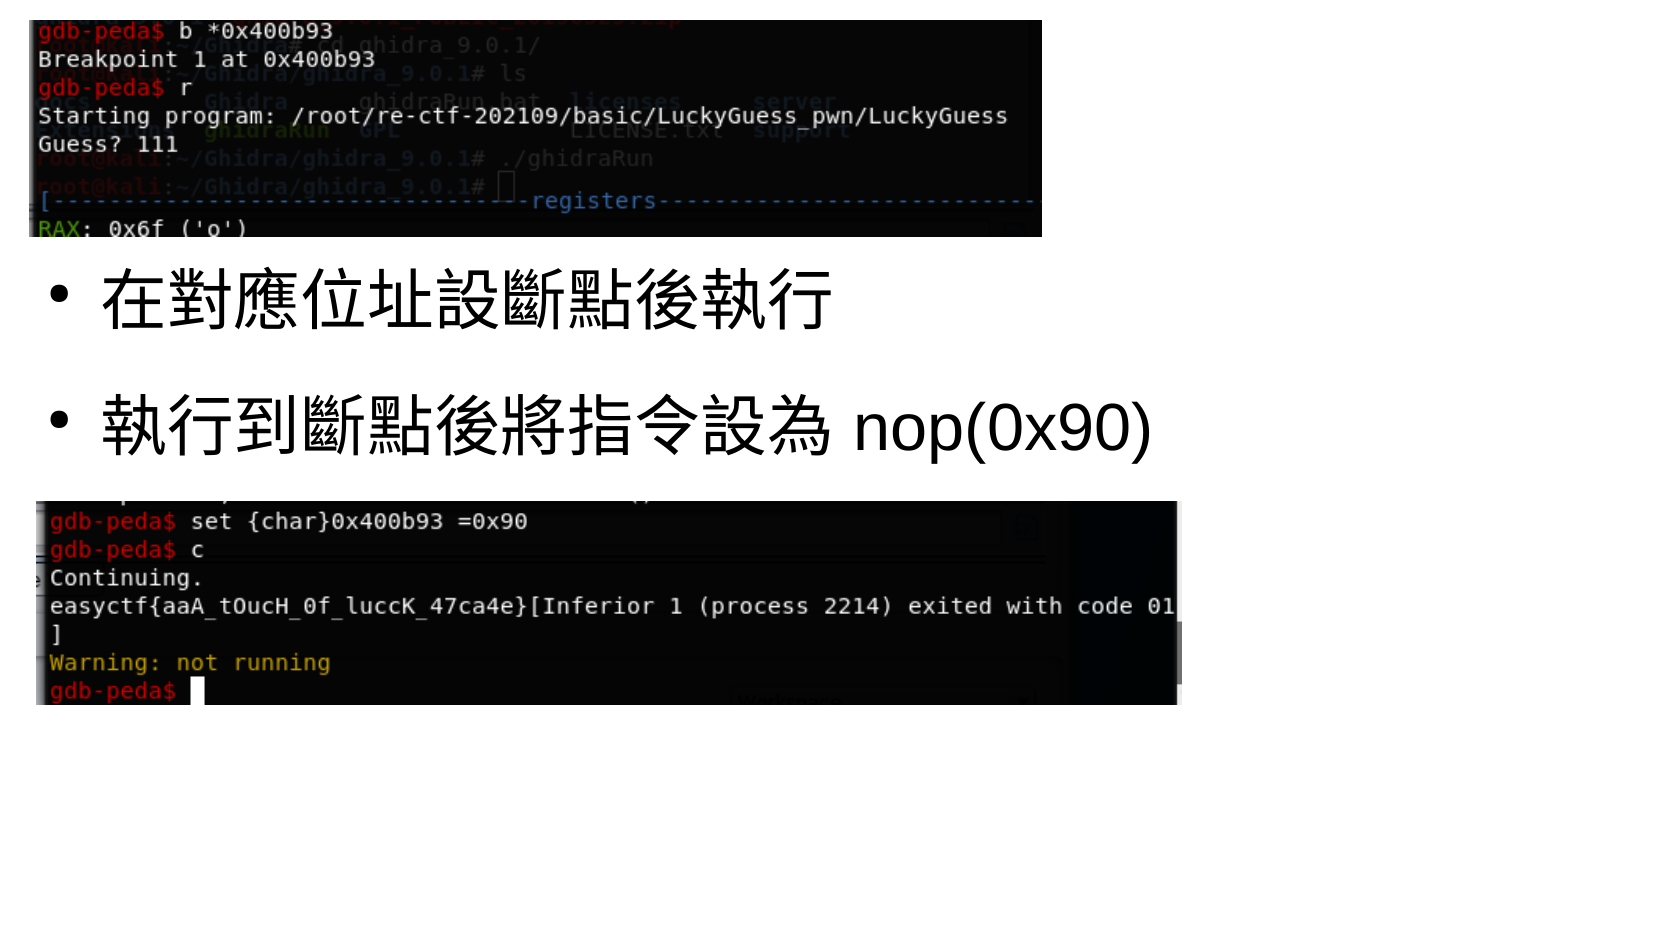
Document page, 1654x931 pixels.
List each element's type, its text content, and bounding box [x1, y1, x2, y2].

picture [29, 20, 1042, 237]
picture [36, 501, 1182, 706]
list 在對應位址設斷點後執行 執行到斷點後將指令設為nop(0x90) [29, 246, 1518, 739]
